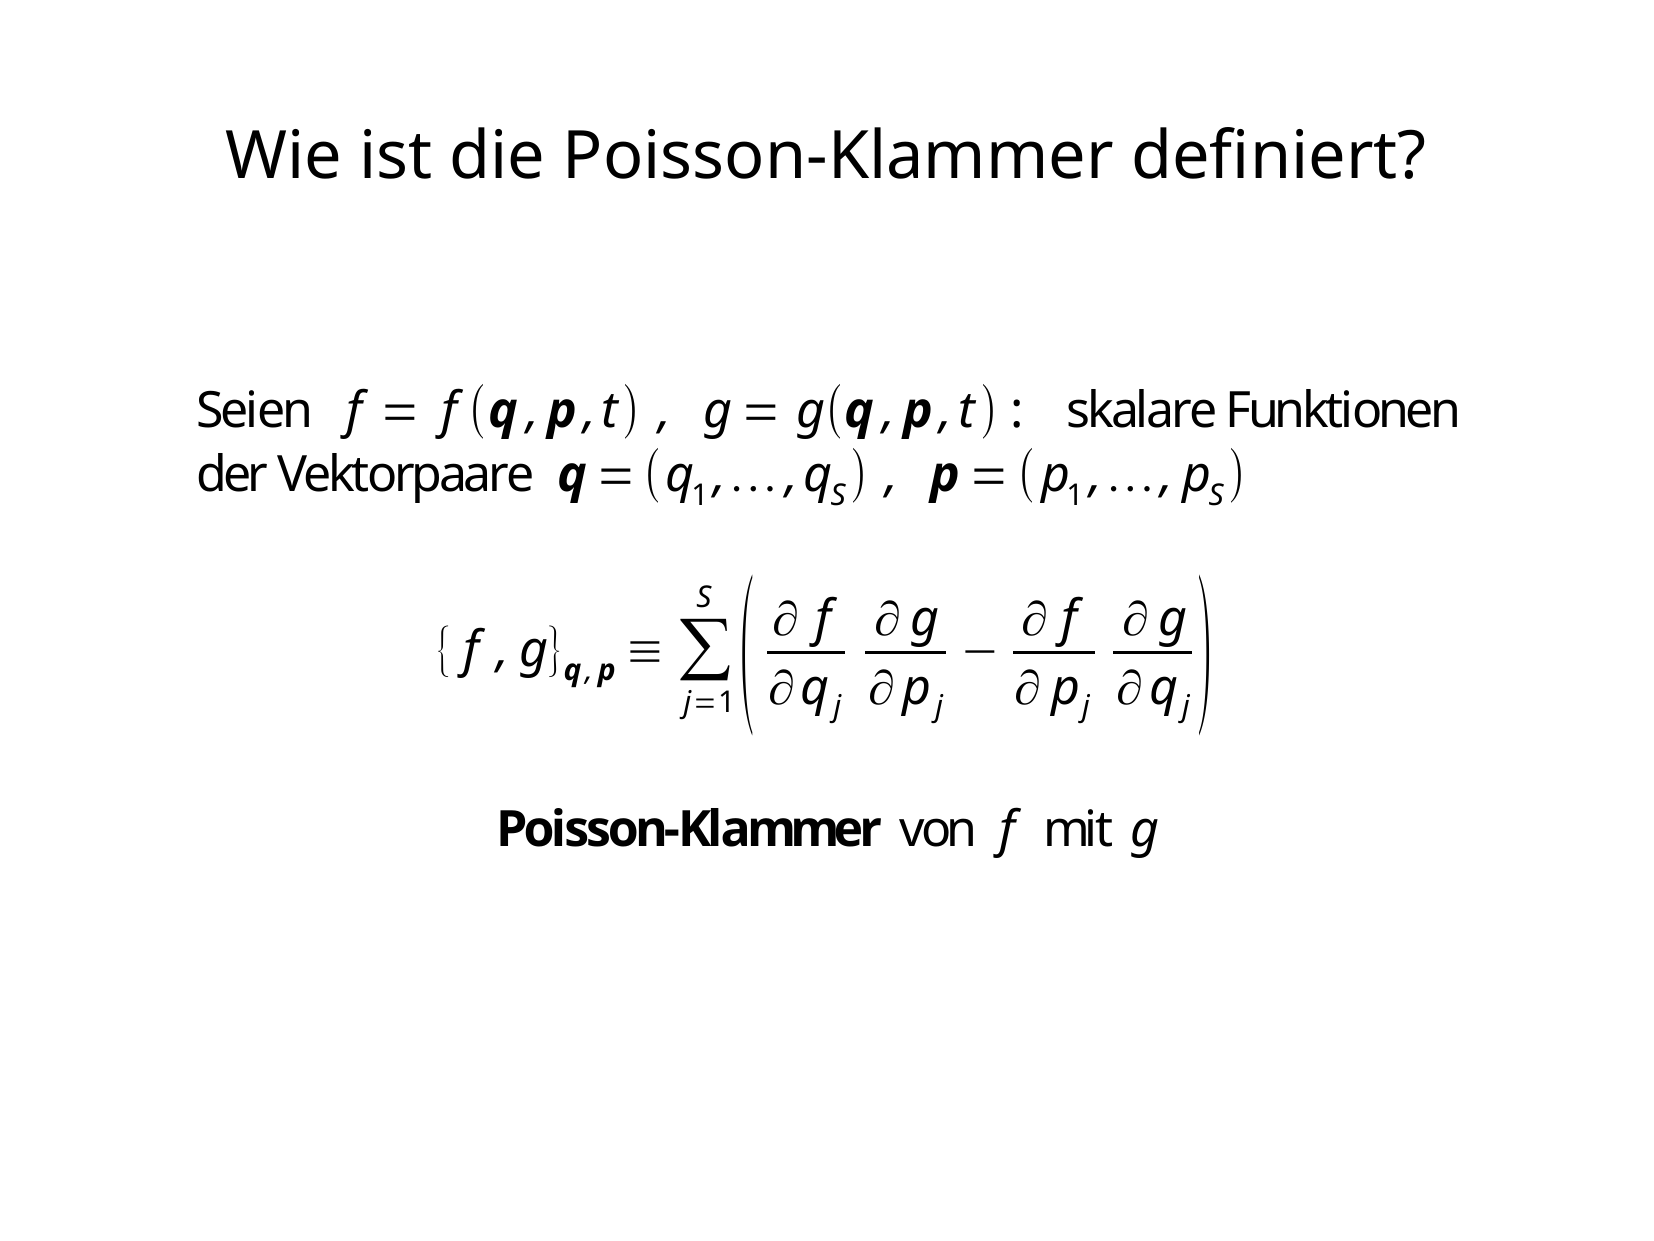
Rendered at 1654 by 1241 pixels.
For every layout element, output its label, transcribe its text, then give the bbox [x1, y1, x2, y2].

title Wie ist die Poisson-Klammer definiert? [82, 49, 1571, 257]
chart [189, 380, 1464, 860]
